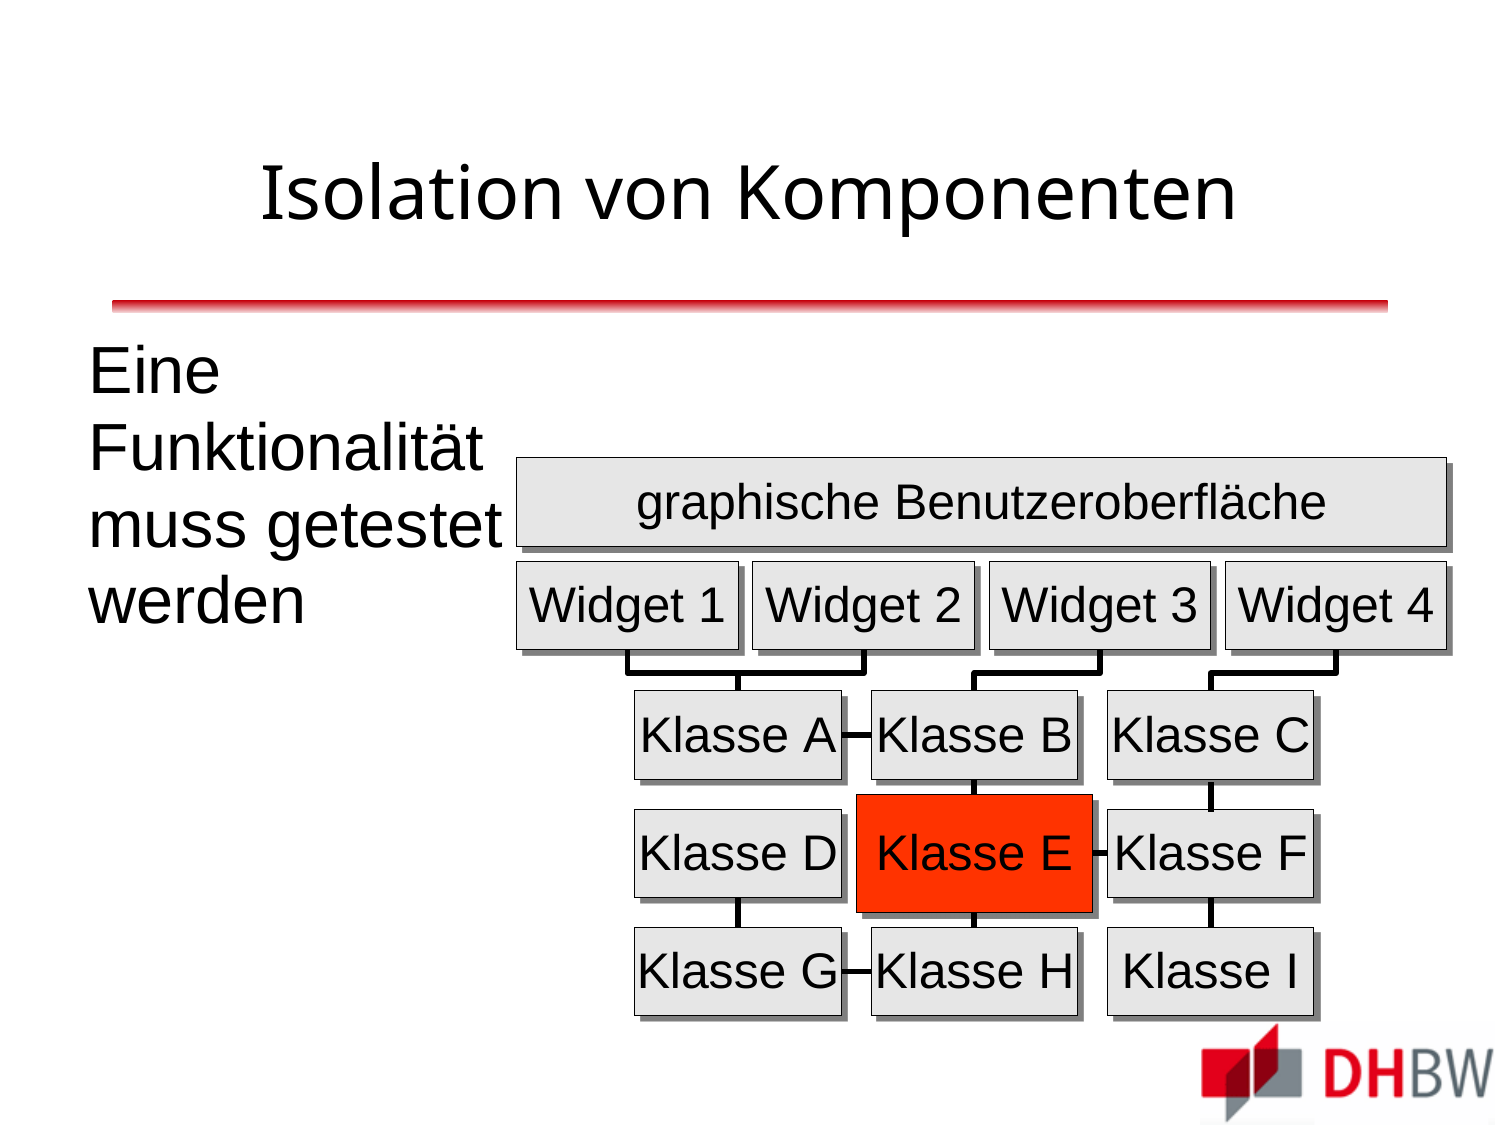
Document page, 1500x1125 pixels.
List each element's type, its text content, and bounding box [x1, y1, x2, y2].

text_box Widget 4 [1225, 561, 1447, 650]
list Eine Funktionalität muss getestet werden [73, 324, 562, 1020]
text_box Klasse A [634, 690, 842, 780]
text_box Klasse H [871, 927, 1078, 1016]
text_box Widget 3 [989, 561, 1211, 650]
text_box Widget 2 [752, 561, 975, 650]
text_box Klasse I [1107, 927, 1314, 1016]
text_box graphische Benutzeroberfläche [516, 457, 1447, 547]
text_box Klasse D [634, 809, 842, 898]
title Isolation von Komponenten [112, 27, 1387, 360]
text_box Klasse B [871, 690, 1078, 780]
text_box Klasse G [634, 927, 842, 1016]
text_box Widget 1 [516, 561, 739, 650]
text_box Klasse C [1107, 690, 1314, 780]
picture [1200, 1021, 1495, 1125]
text_box Klasse F [1107, 809, 1314, 898]
text_box Klasse E [856, 794, 1093, 913]
